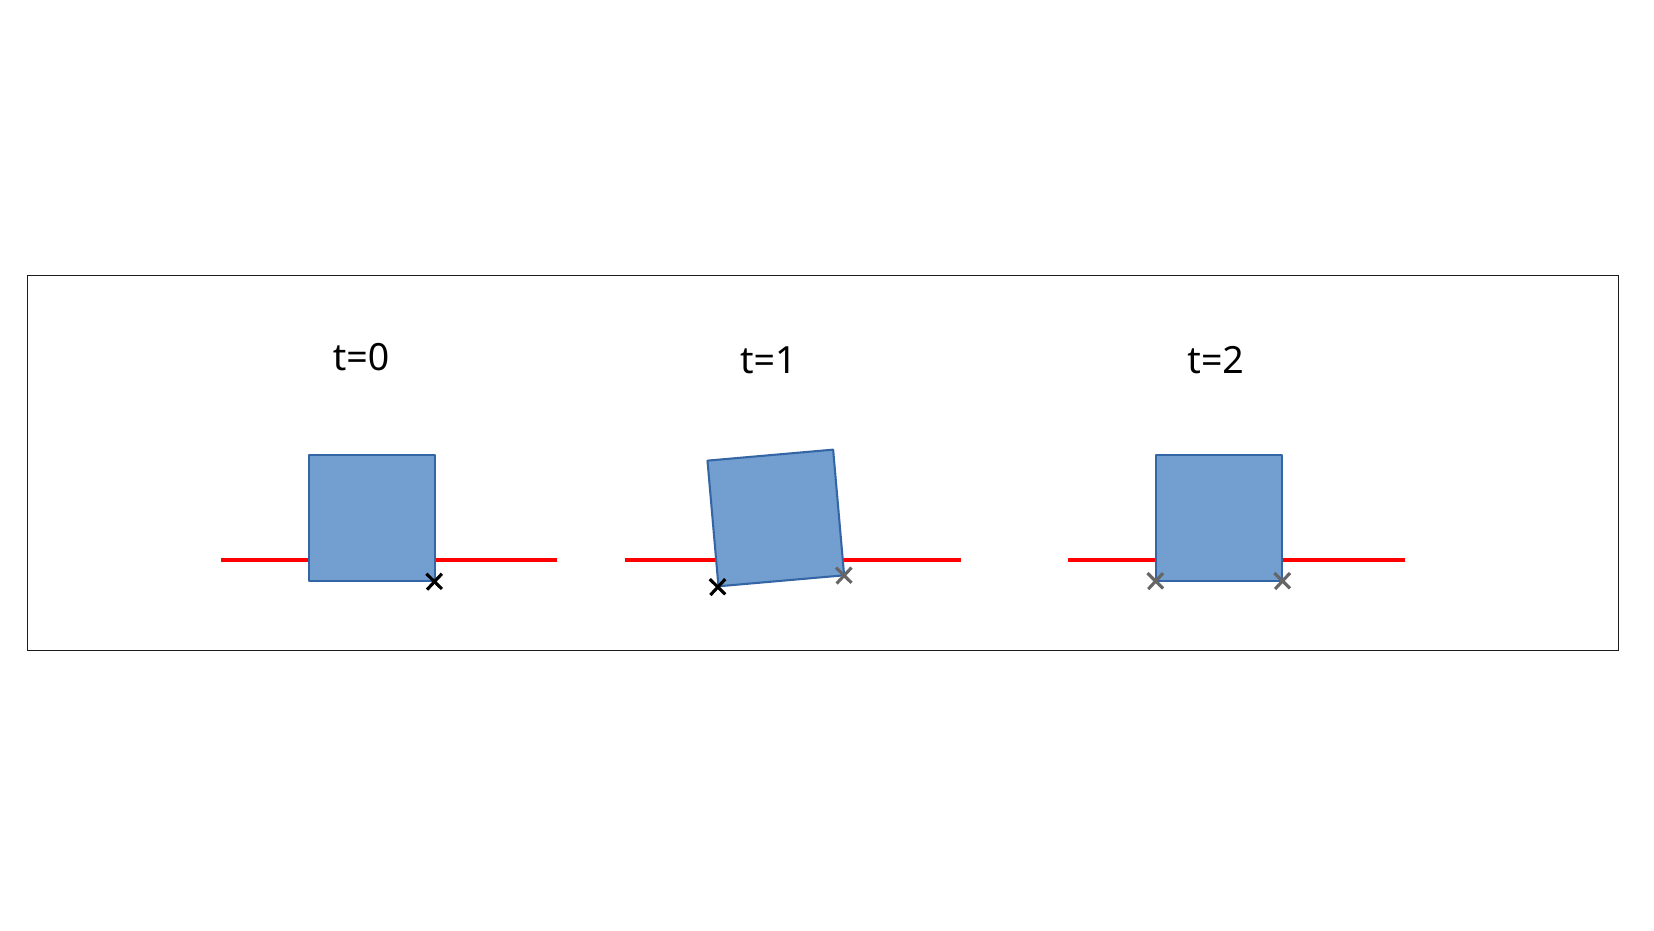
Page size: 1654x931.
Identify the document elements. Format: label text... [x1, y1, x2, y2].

text_box t=2 [1172, 326, 1297, 392]
text_box t=1 [725, 326, 850, 392]
text_box t=0 [318, 322, 443, 389]
text_box [27, 275, 1619, 651]
